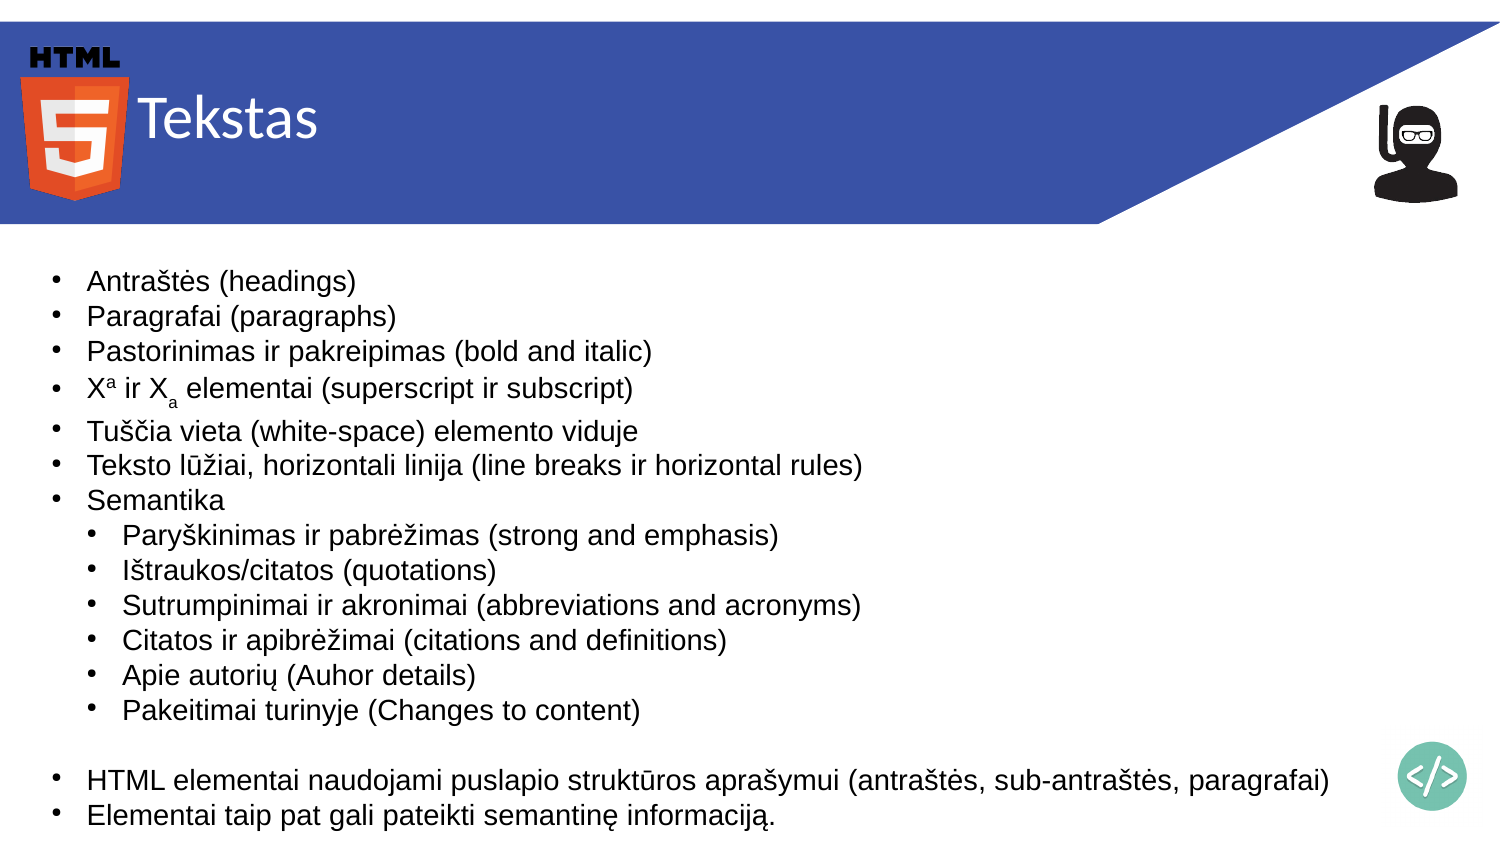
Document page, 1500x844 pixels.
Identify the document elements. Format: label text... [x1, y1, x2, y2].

picture [1326, 167, 1500, 211]
picture [1381, 725, 1483, 827]
title Tekstas [122, 72, 1500, 167]
picture [20, 46, 130, 201]
text_box [1096, 167, 1500, 227]
text_box Antraštės (headings) Paragrafai (paragraphs) Pastorinimas ir pakreipimas (bold and italic) Xa ir Xa elementai (superscript ir subscript) Tuščia vieta (white-space) elemento viduje Teksto lūžiai, horizontali linija (line breaks ir horizontal rules) Semantika Paryškinimas ir pabrėžimas (strong and emphasis) Ištraukos/citatos (quotations) Sutrumpinimai ir akronimai (abbreviations and acronyms) Citatos ir apibrėžimai (citations and definitions) Apie autorių (Auhor details) Pakeitimai turinyje (Changes to content) HTML elementai naudojami puslapio struktūros aprašymui (antraštės, sub-antraštės, paragrafai) Elementai taip pat gali pateikti semantinę informaciją. [36, 247, 1389, 789]
text_box [1404, 23, 1500, 72]
